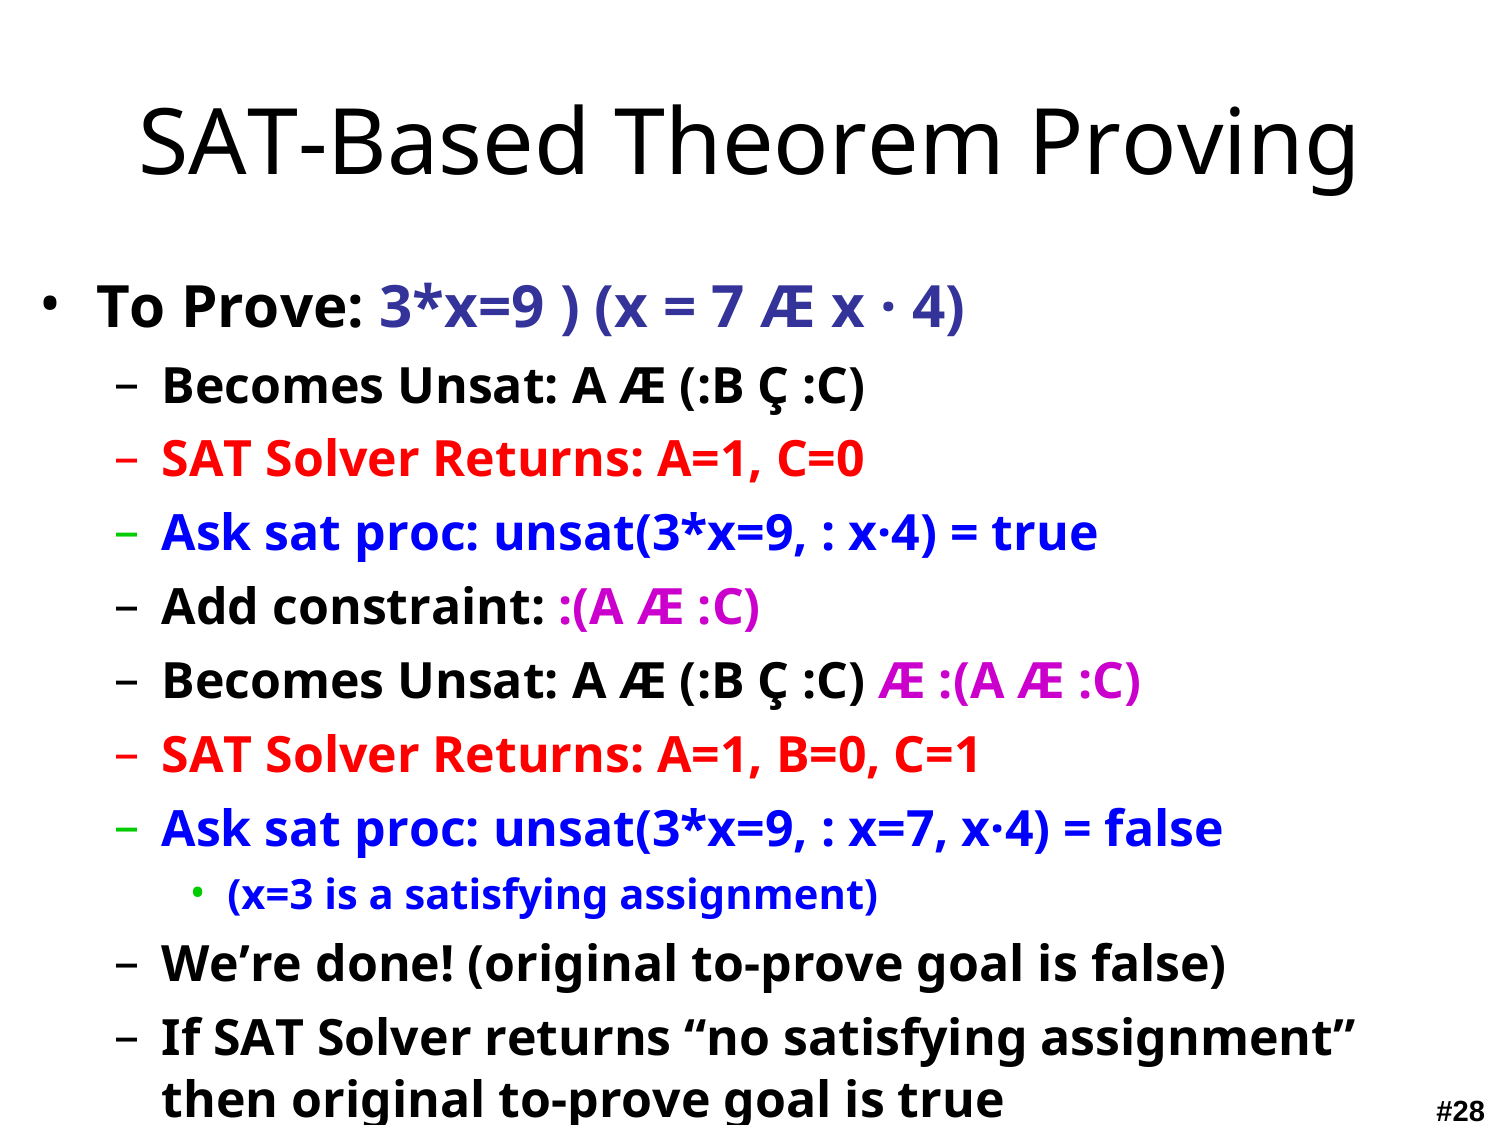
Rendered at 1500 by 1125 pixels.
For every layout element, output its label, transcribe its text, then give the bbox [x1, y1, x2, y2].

list To Prove: 3*x=9 ) (x = 7 Æ x · 4) Becomes Unsat: A Æ (:B Ç :C) SAT Solver Returns: A=1, C=0 Ask sat proc: unsat(3*x=9, : x·4) = true Add constraint: :(A Æ :C) Becomes Unsat: A Æ (:B Ç :C) Æ :(A Æ :C) SAT Solver Returns: A=1, B=0, C=1 Ask sat proc: unsat(3*x=9, : x=7, x·4) = false (x=3 is a satisfying assignment) We’re done! (original to-prove goal is false) If SAT Solver returns “no satisfying assignment” then original to-prove goal is true [24, 262, 1476, 1113]
title SAT-Based Theorem Proving [24, 45, 1476, 233]
